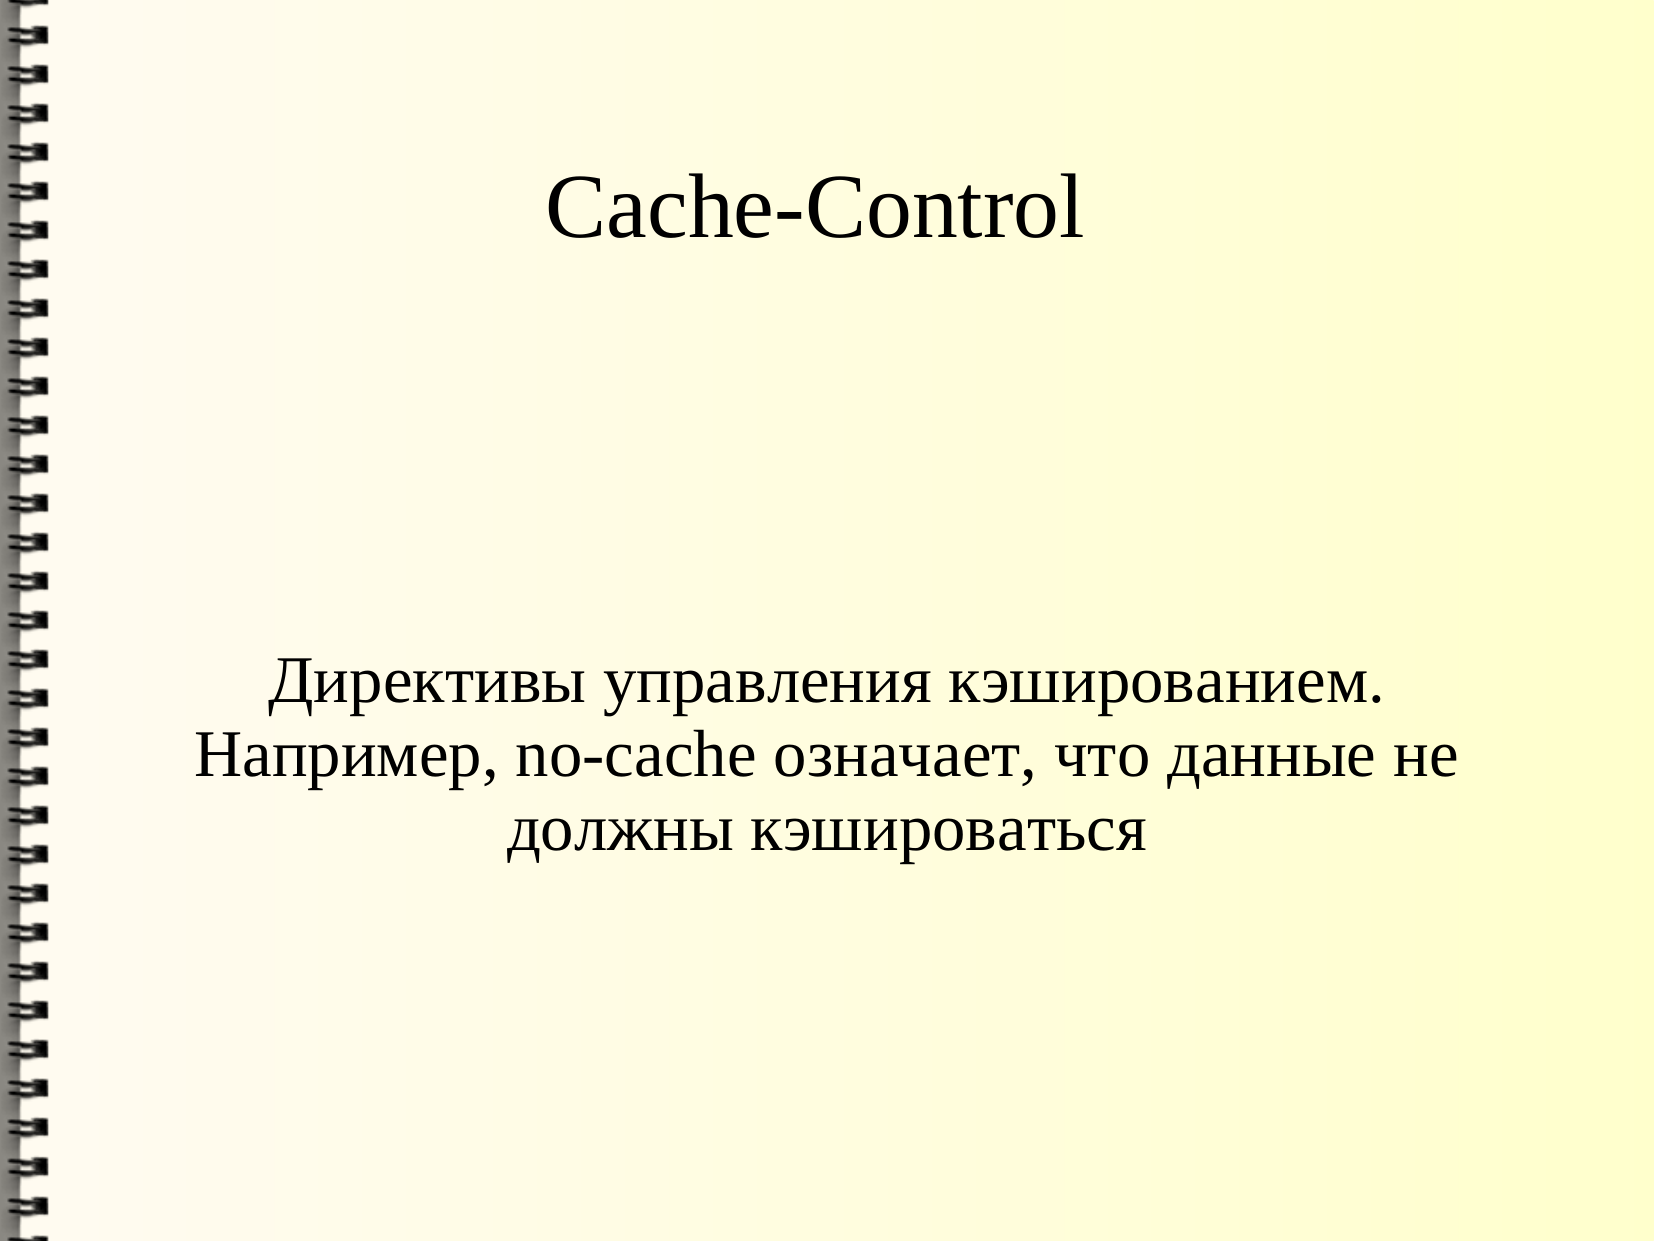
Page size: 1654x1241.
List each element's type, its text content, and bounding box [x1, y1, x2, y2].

subtitle Директивы управления кэшированием. Например, no-cache означает, что данные не должны кэшироваться [121, 344, 1534, 1164]
picture [0, 0, 1654, 1241]
title Cache-Control [121, 102, 1534, 311]
